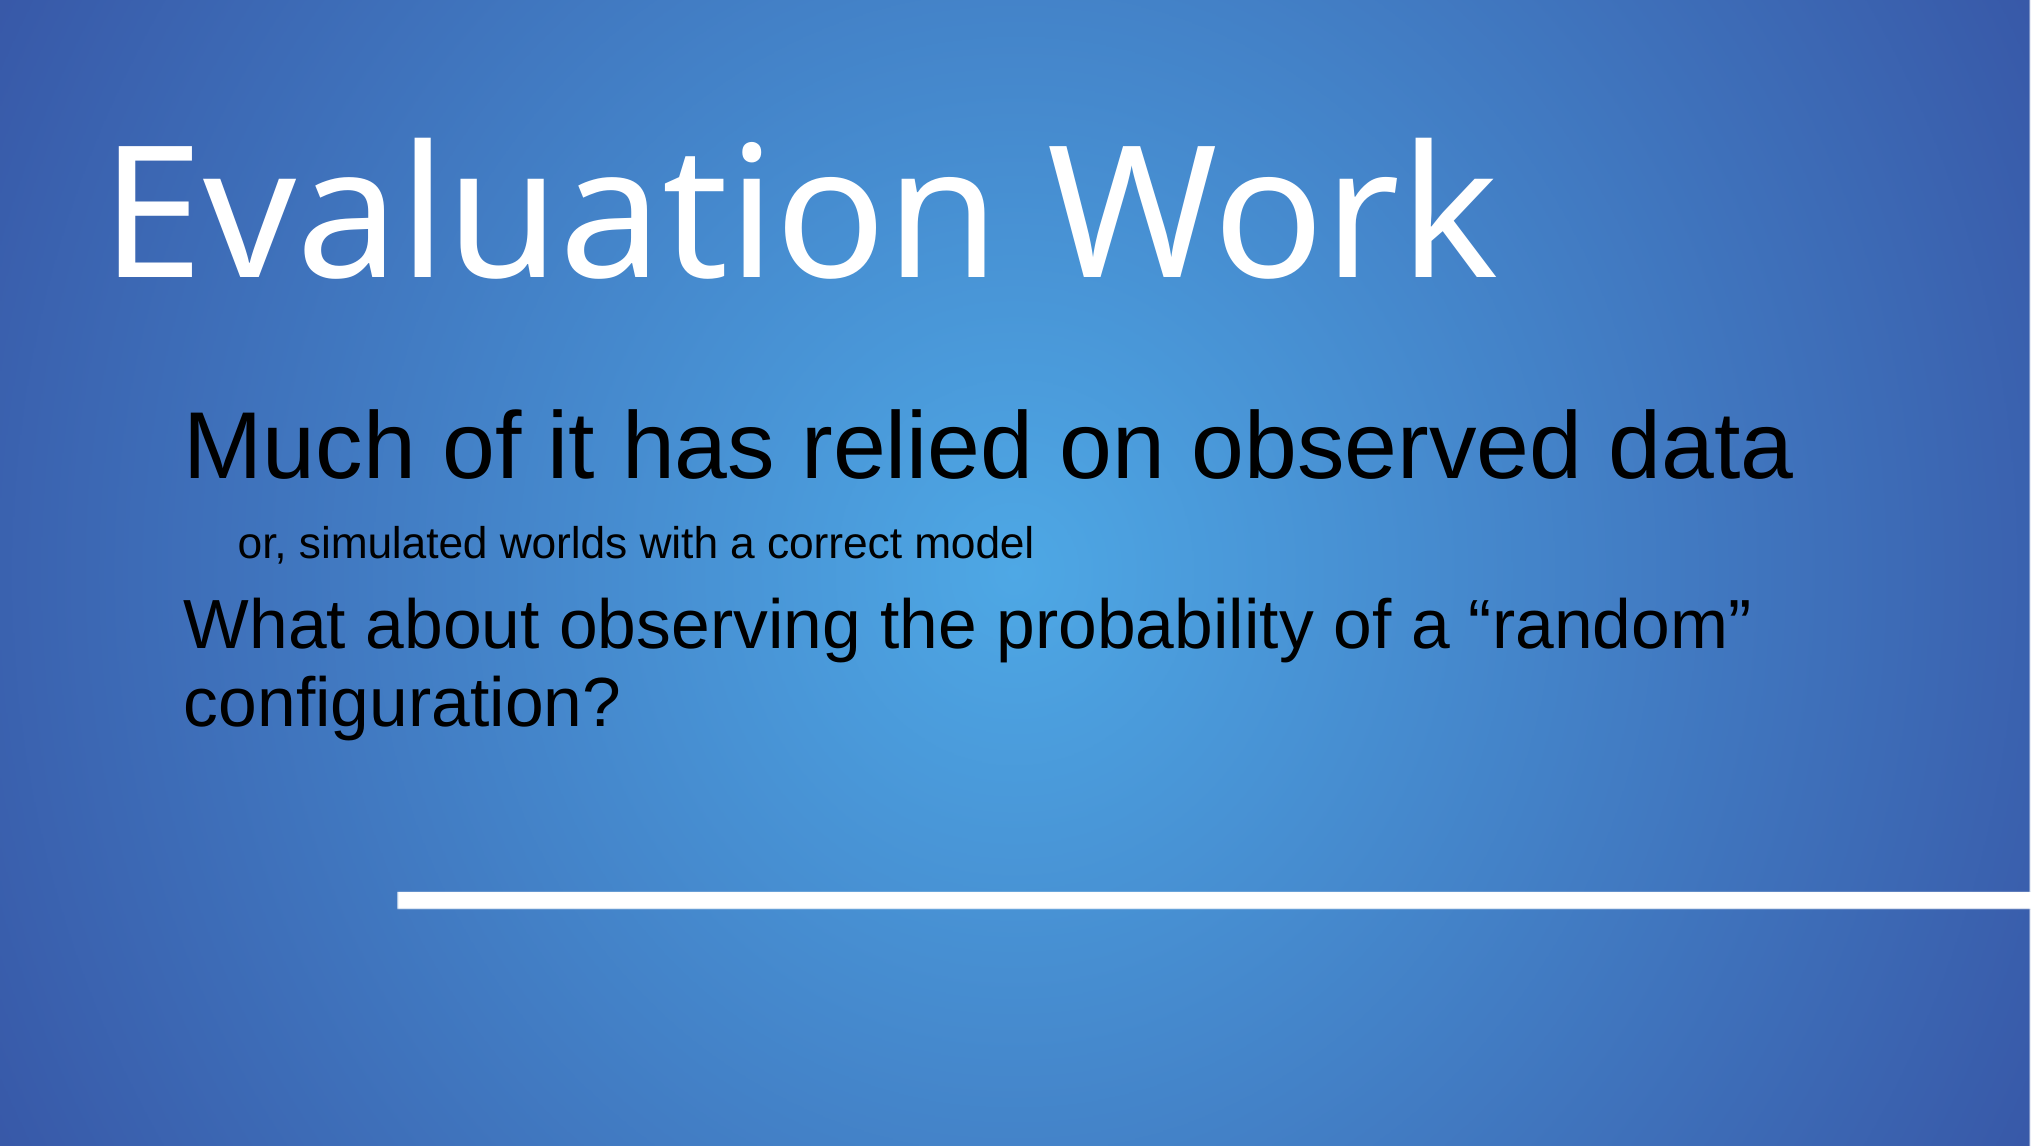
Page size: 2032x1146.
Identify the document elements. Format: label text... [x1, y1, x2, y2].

list Much of it has relied on observed data or, simulated worlds with a correct model What about observing the probability of a “random” configuration? [129, 318, 1902, 812]
title Evaluation Work [101, 45, 1930, 367]
picture [0, 0, 2032, 1146]
